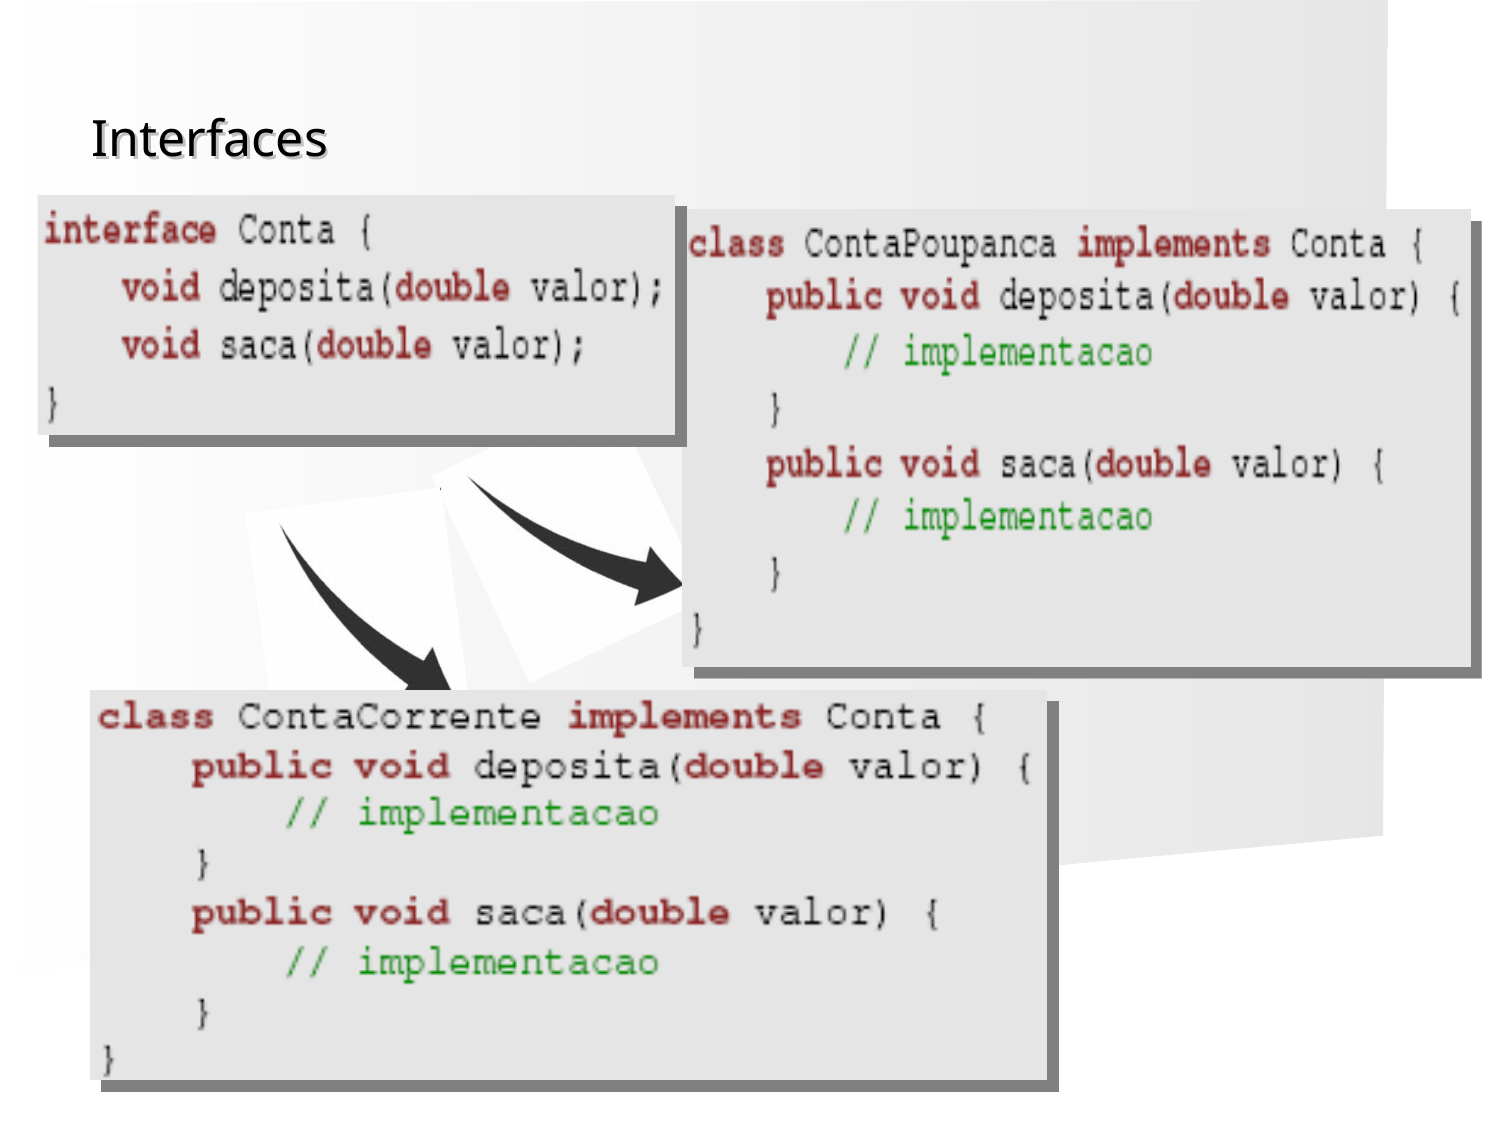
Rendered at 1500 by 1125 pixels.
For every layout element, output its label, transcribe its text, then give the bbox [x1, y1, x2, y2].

picture [90, 209, 1471, 1081]
title Interfaces [76, 42, 1427, 209]
picture [37, 195, 676, 435]
